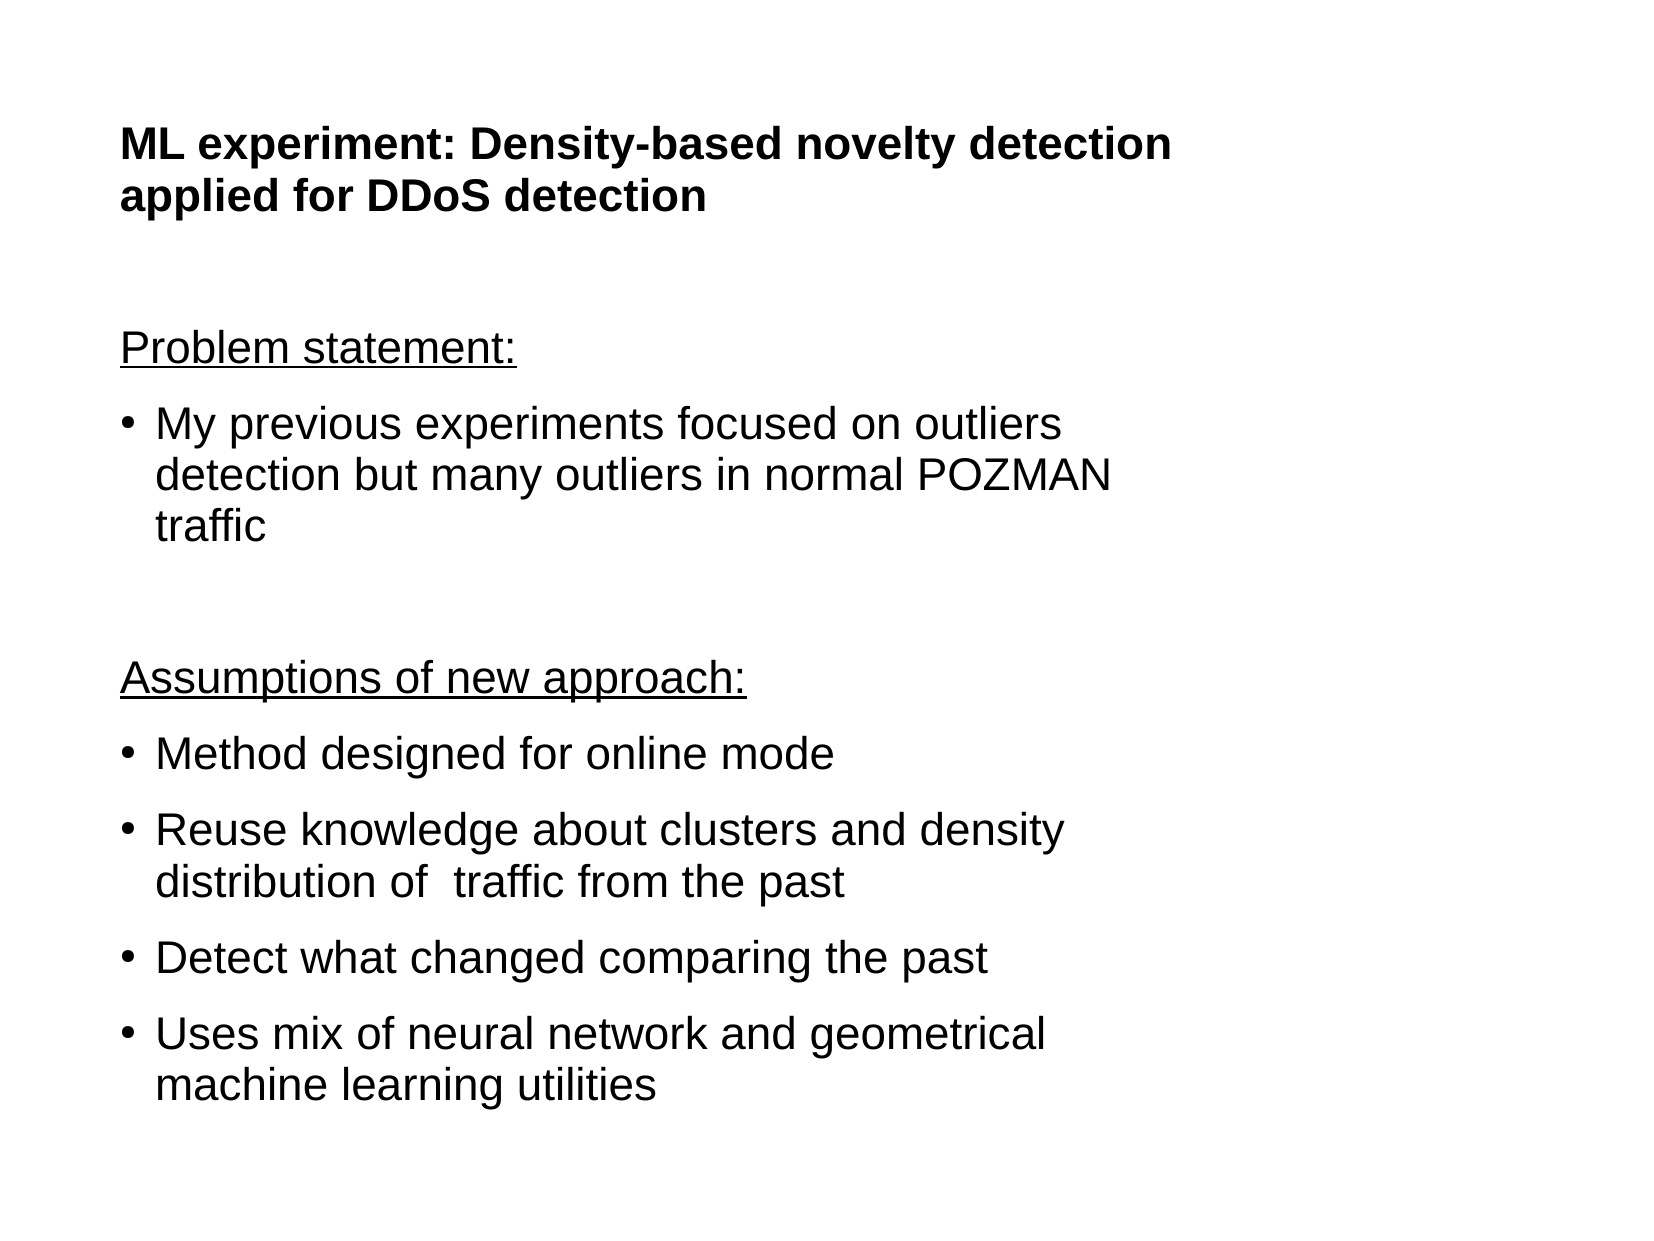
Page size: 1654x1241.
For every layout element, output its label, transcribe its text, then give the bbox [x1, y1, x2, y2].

text_box ML experiment: Density-based novelty detection applied for DDoS detection Problem statement: My previous experiments focused on outliers detection but many outliers in normal POZMAN traffic Assumptions of new approach: Method designed for online mode Reuse knowledge about clusters and density distribution of traffic from the past Detect what changed comparing the past Uses mix of neural network and geometrical machine learning utilities [105, 110, 1231, 1241]
